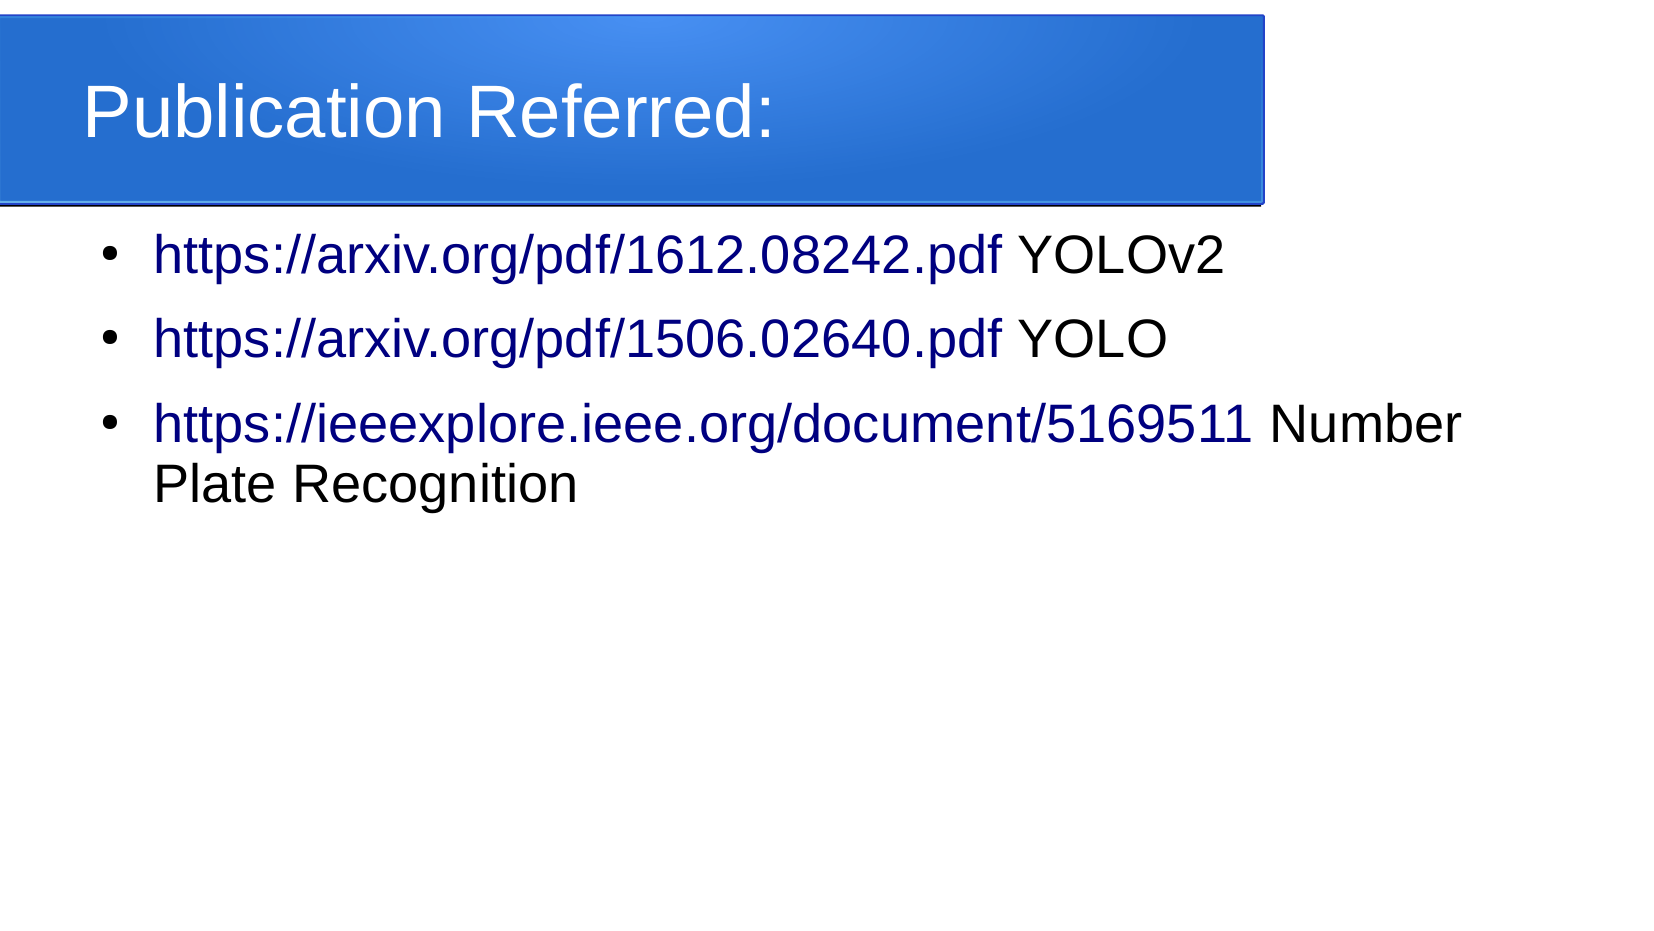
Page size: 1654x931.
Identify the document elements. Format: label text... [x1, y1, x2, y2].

list https://arxiv.org/pdf/1612.08242.pdf YOLOv2 https://arxiv.org/pdf/1506.02640.pdf YOLO https://ieeexplore.ieee.org/document/5169511 Number Plate Recognition [82, 224, 1571, 764]
title Publication Referred: [82, 35, 1235, 189]
